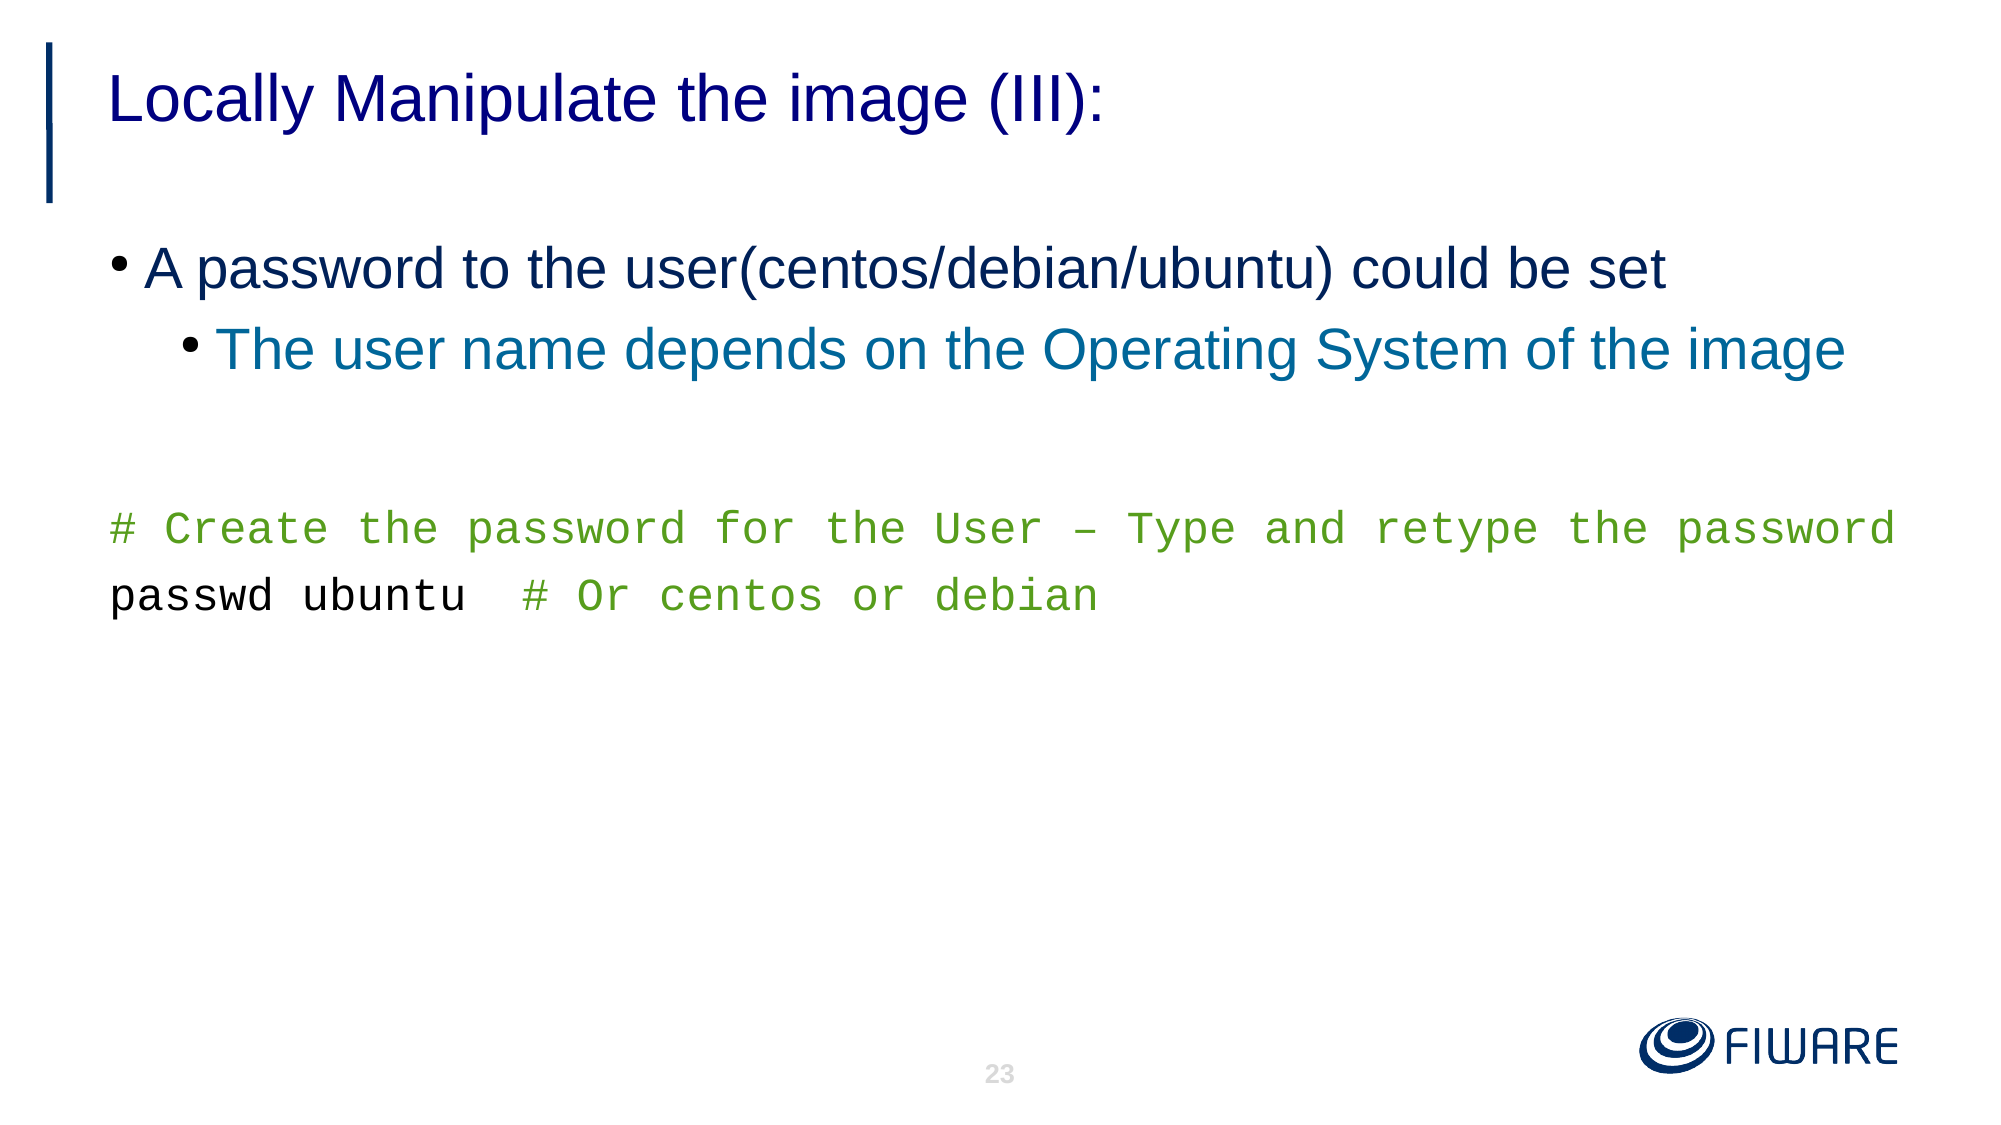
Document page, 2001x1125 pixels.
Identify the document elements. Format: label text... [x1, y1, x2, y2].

picture [1635, 1012, 1905, 1077]
slide_number <number> [887, 1042, 1113, 1103]
text_box # Create the password for the User – Type and retype the password passwd ubuntu # Or centos or debian [94, 490, 1920, 694]
title Locally Manipulate the image (III): [92, 47, 1704, 142]
text_box A password to the user(centos/debian/ubuntu) could be set The user name depends on the Operating System of the image [94, 212, 1920, 389]
